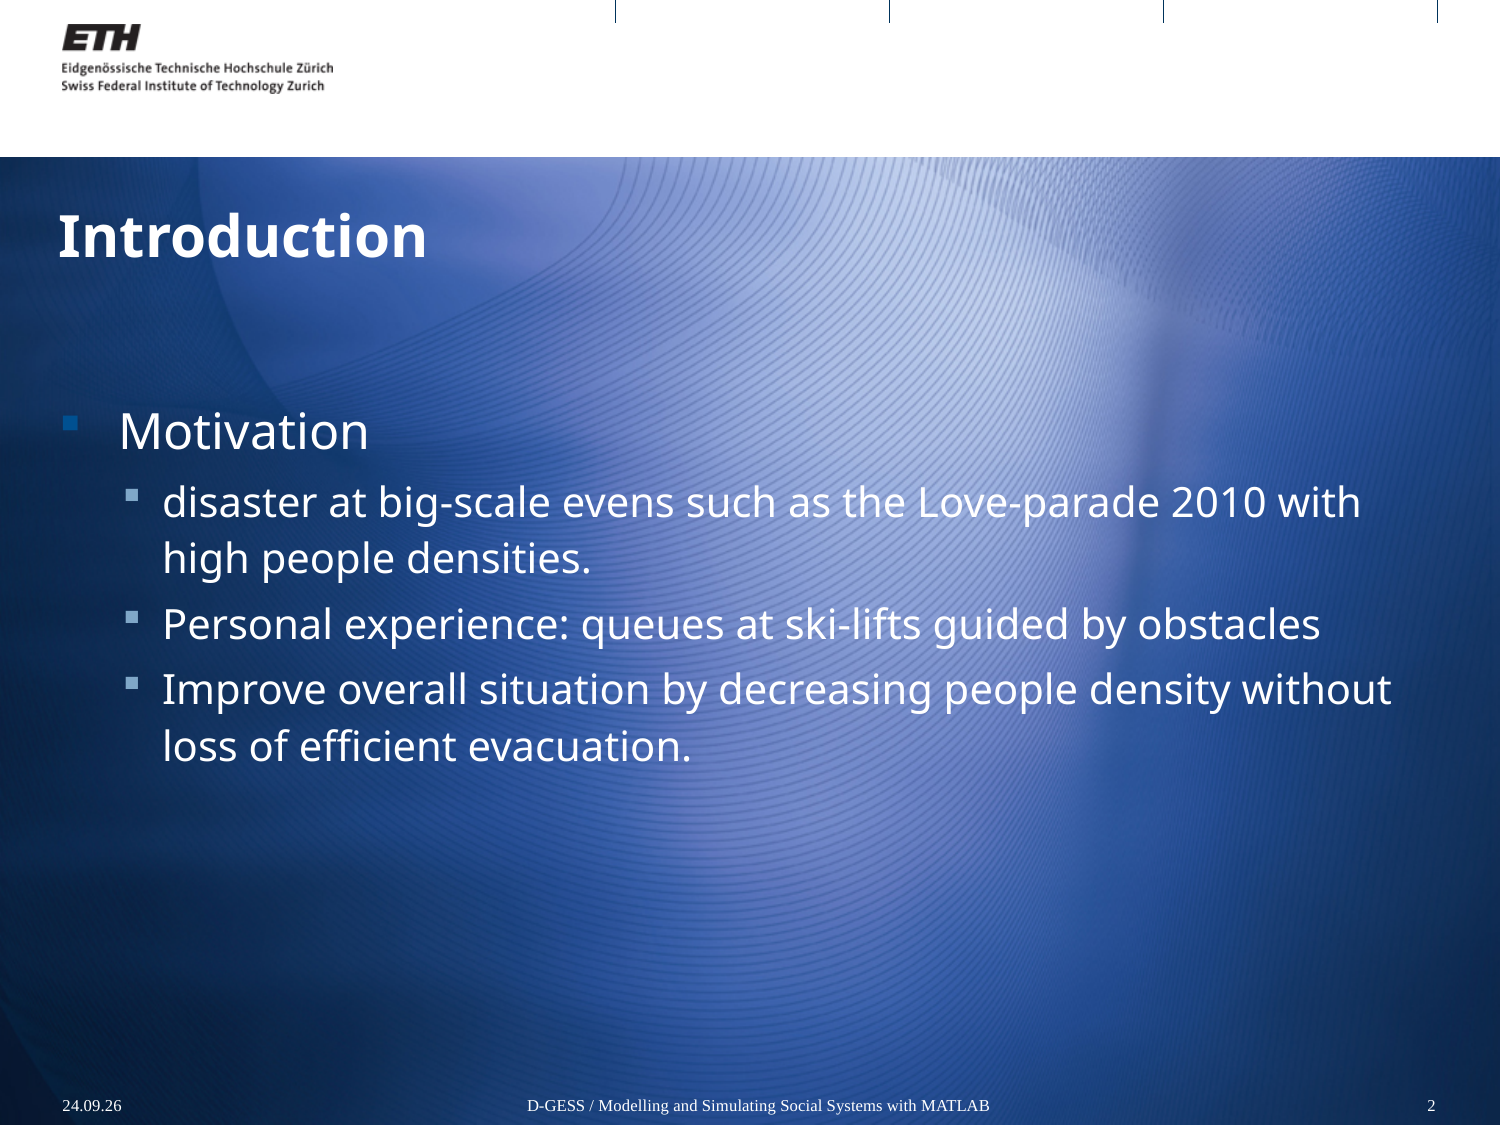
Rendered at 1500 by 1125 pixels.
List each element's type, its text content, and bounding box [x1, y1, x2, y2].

title Introduction [59, 194, 1409, 383]
list Motivation disaster at big-scale evens such as the Love-parade 2010 with high people densities. Personal experience: queues at ski-lifts guided by obstacles Improve overall situation by decreasing people density without loss of efficient evacuation. [59, 395, 1425, 1018]
picture [62, 24, 333, 94]
picture [0, 157, 1500, 1125]
